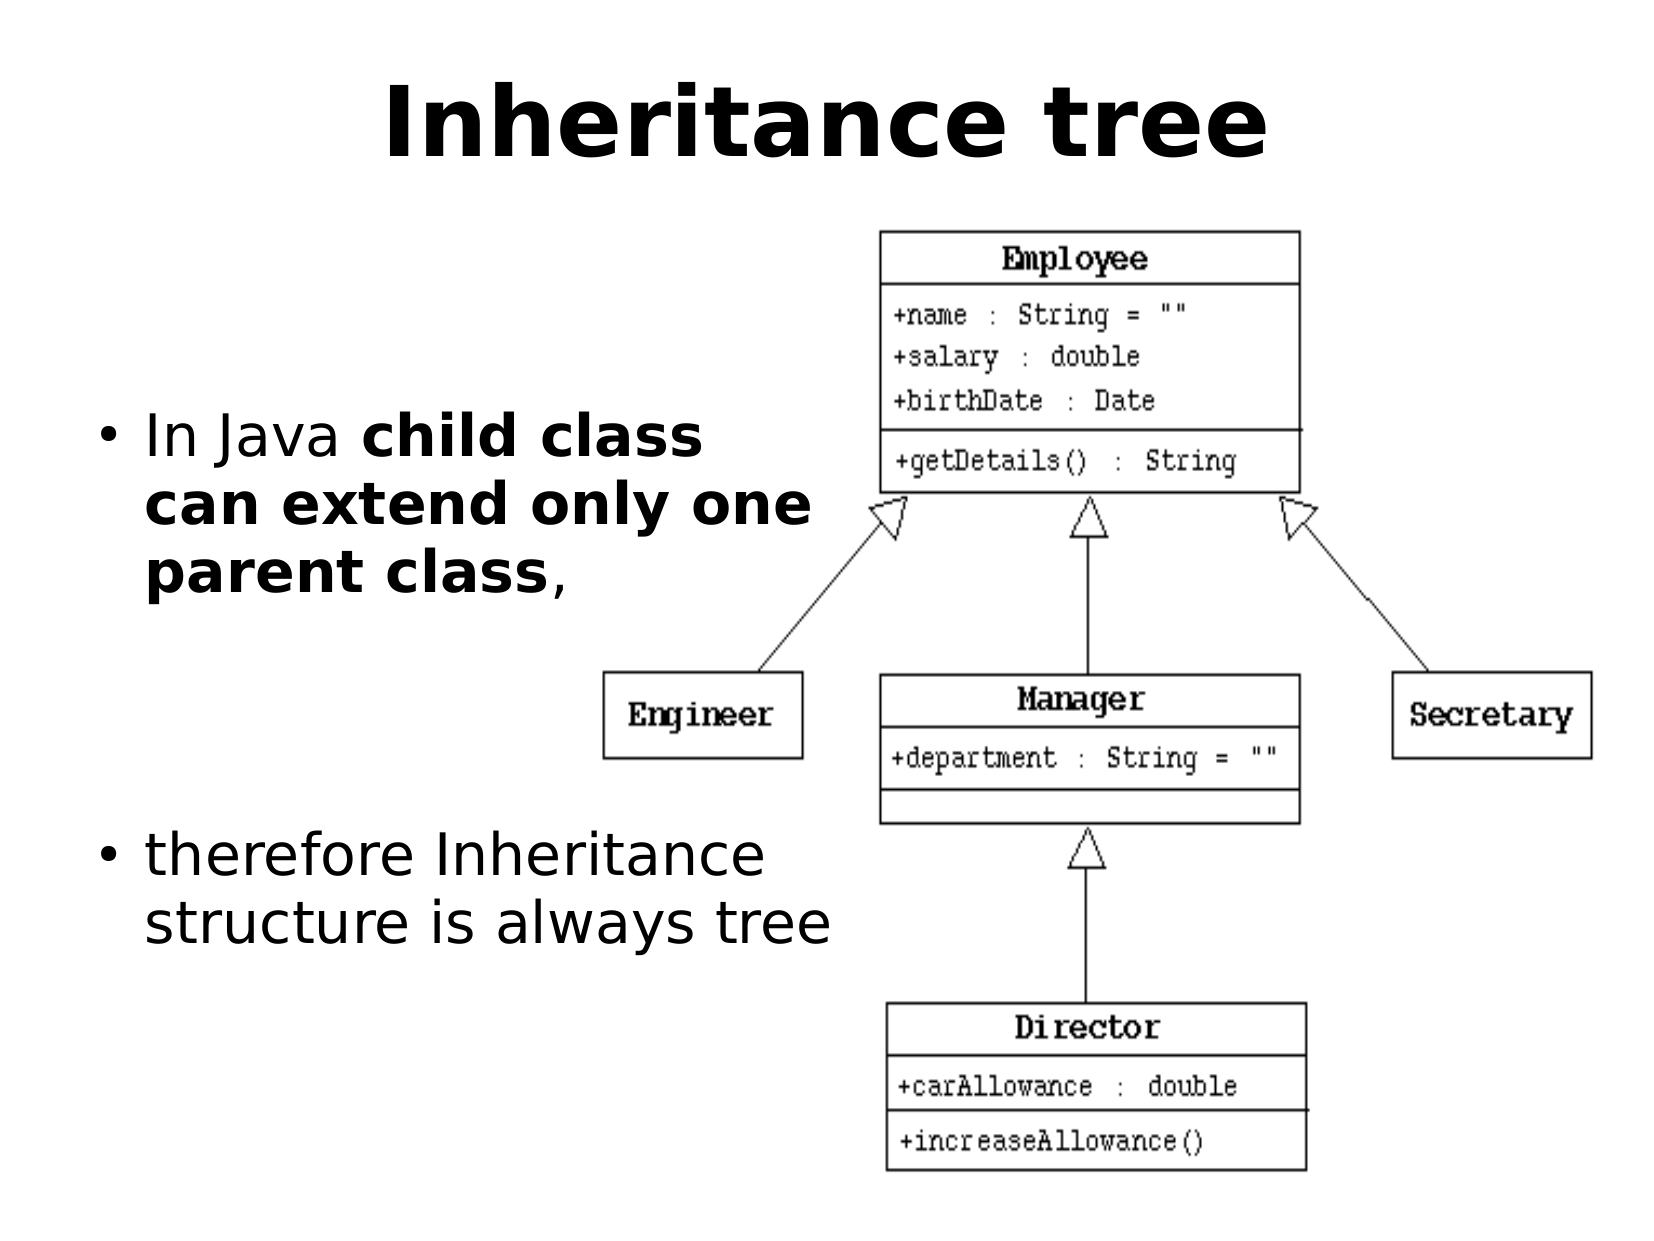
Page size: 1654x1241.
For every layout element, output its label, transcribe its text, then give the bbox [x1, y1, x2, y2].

picture [560, 200, 1630, 1193]
title Inheritance tree [82, 49, 1571, 196]
list In Java child class can extend only one parent class, therefore Inheritance structure is always tree [82, 401, 839, 969]
